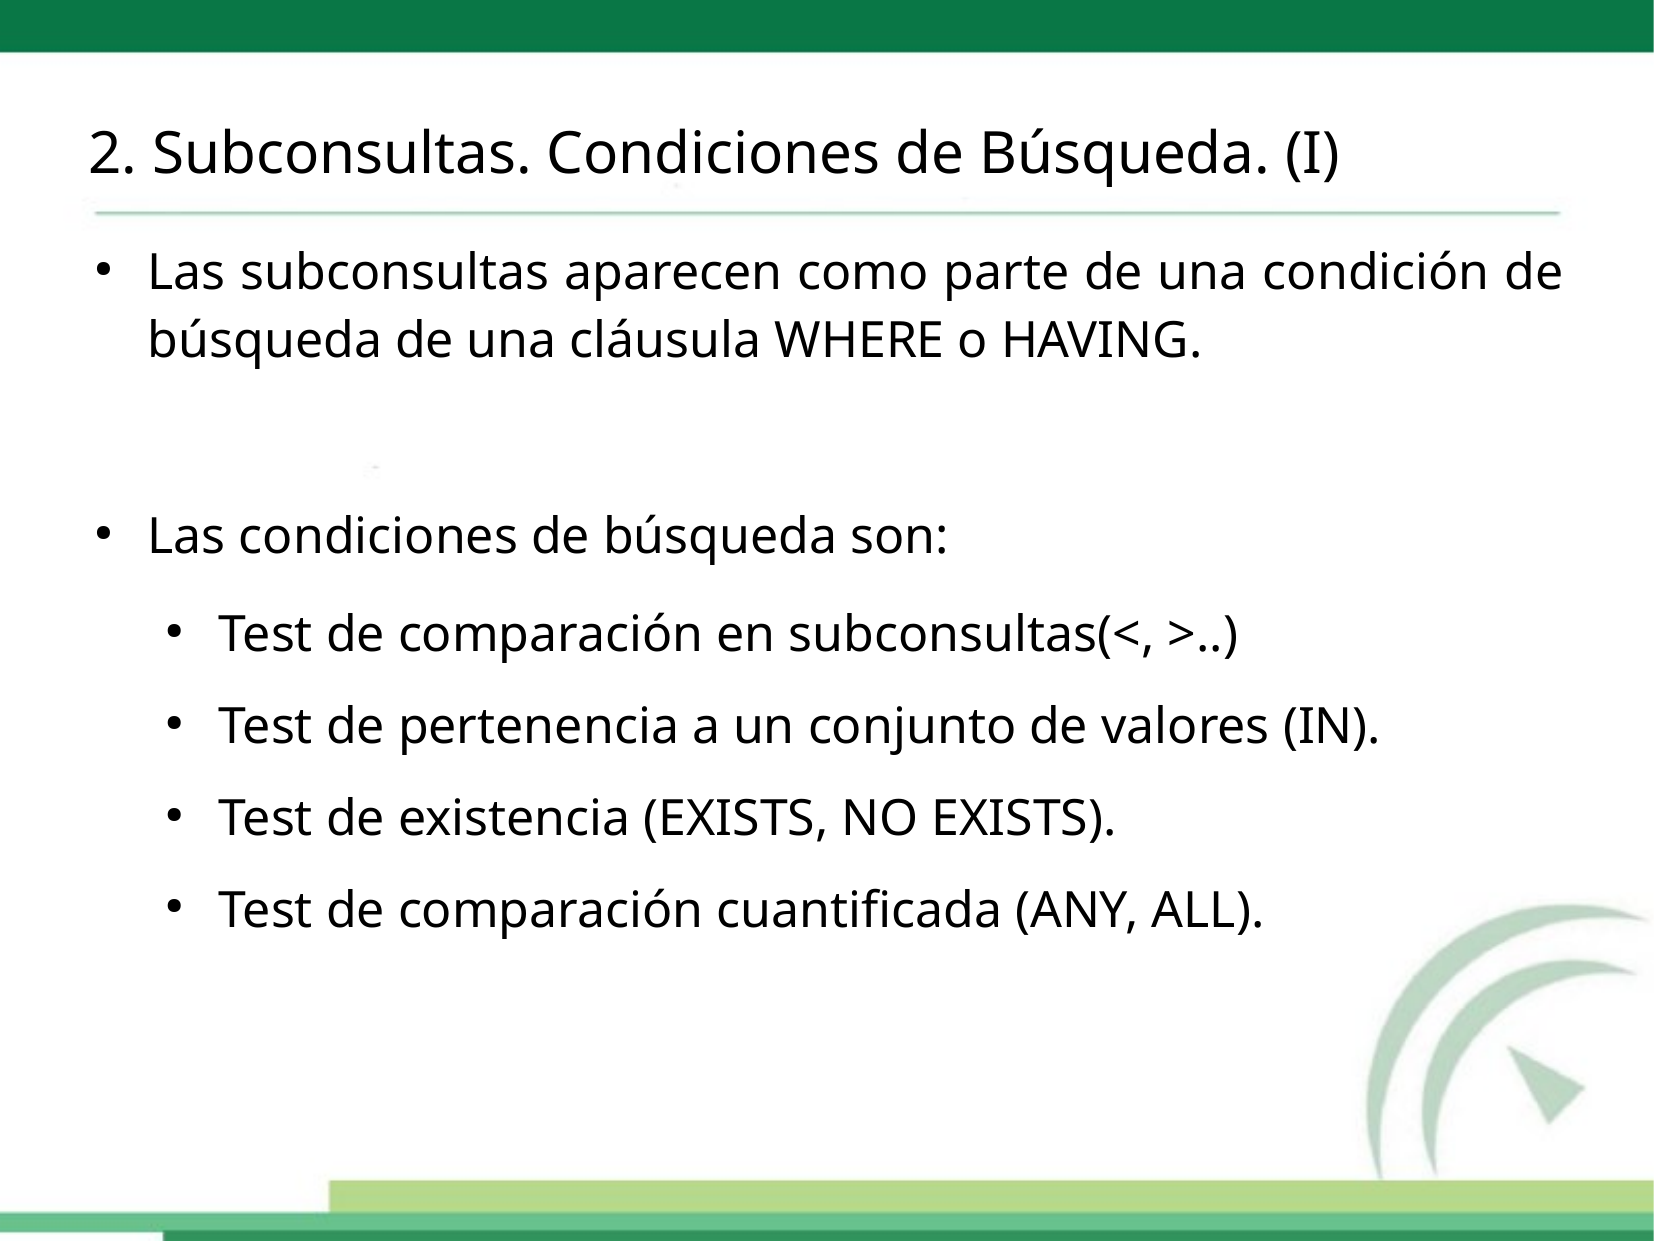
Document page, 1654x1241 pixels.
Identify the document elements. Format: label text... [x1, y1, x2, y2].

picture [0, 0, 1654, 1241]
list Las subconsultas aparecen como parte de una condición de búsqueda de una cláusula WHERE o HAVING. Las condiciones de búsqueda son: Test de comparación en subconsultas(<, >..) Test de pertenencia a un conjunto de valores (IN). Test de existencia (EXISTS, NO EXISTS). Test de comparación cuantificada (ANY, ALL). [76, 236, 1565, 1040]
title 2. Subconsultas. Condiciones de Búsqueda. (I) [88, 46, 1577, 254]
